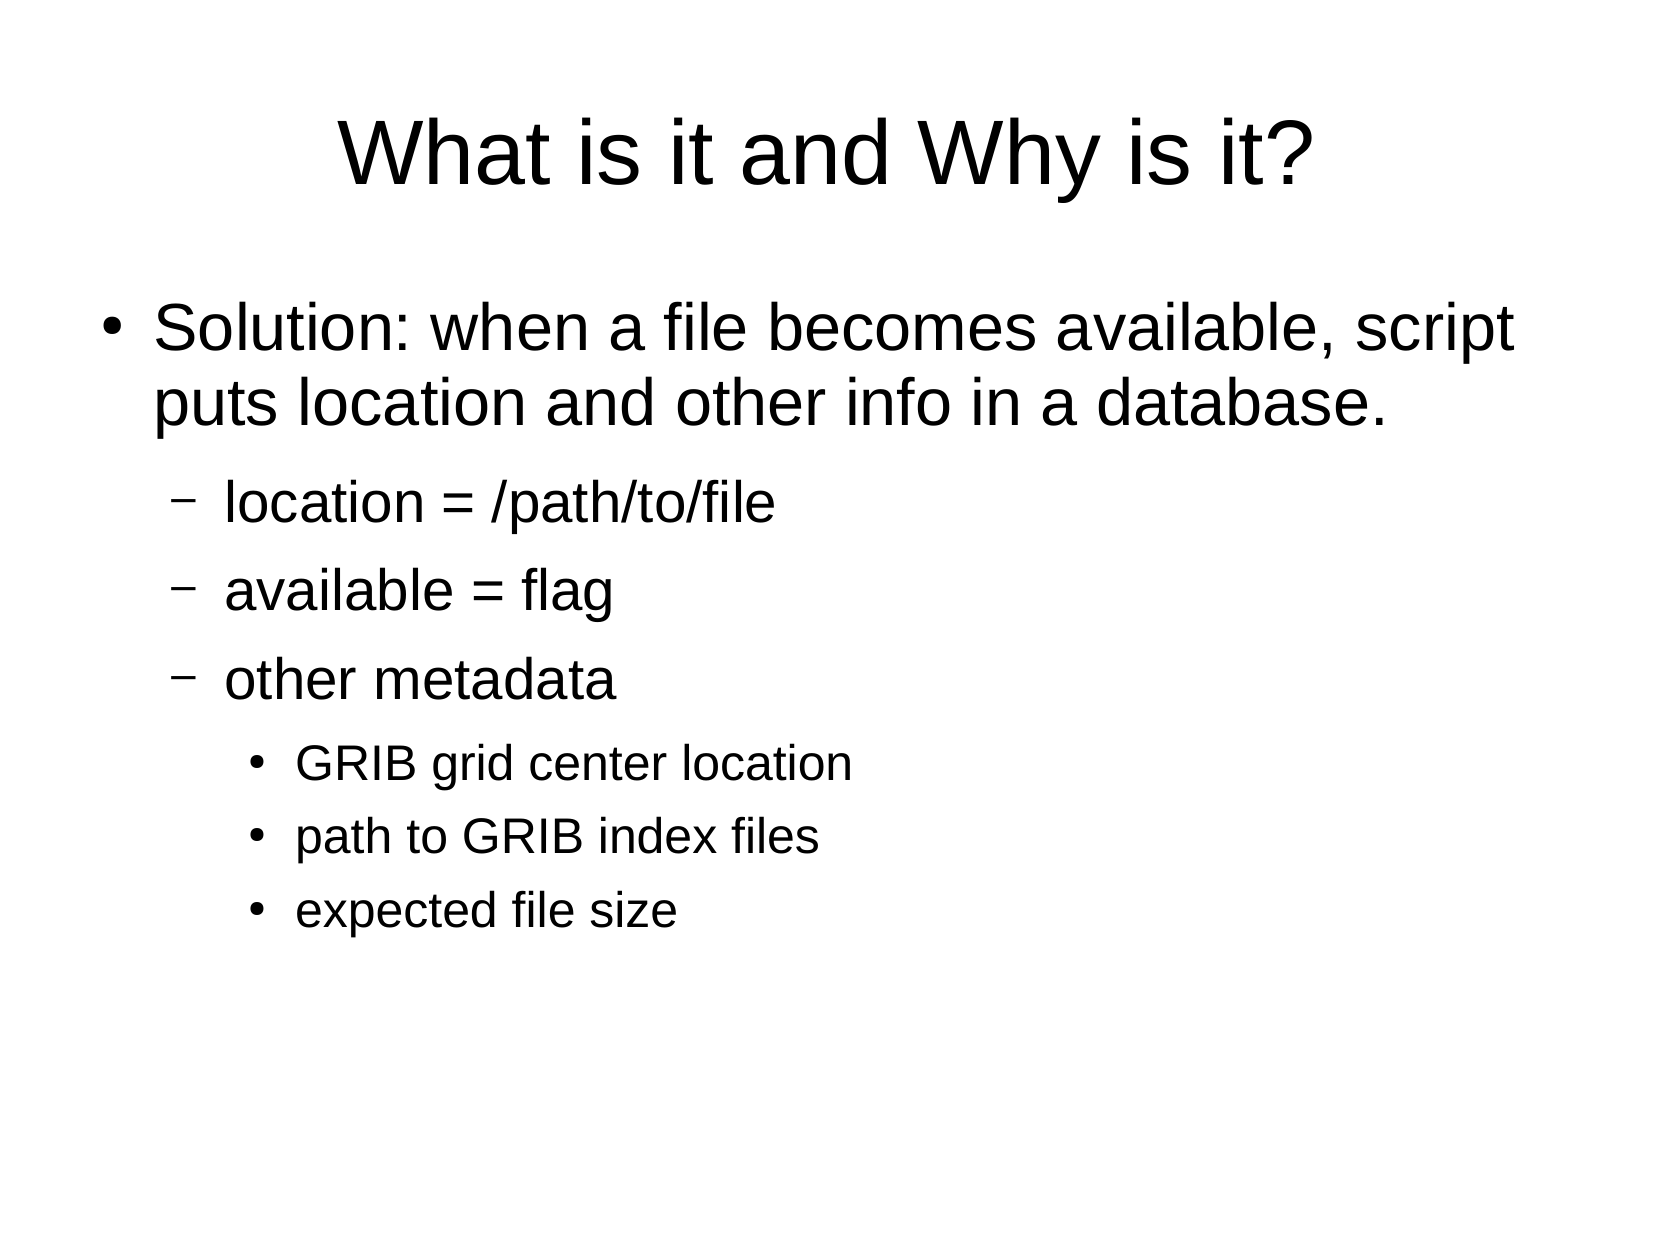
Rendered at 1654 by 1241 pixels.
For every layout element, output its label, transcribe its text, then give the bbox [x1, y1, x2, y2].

list Solution: when a file becomes available, script puts location and other info in a database. location = /path/to/file available = flag other metadata GRIB grid center location path to GRIB index files expected file size [82, 290, 1571, 1010]
title What is it and Why is it? [82, 49, 1571, 257]
